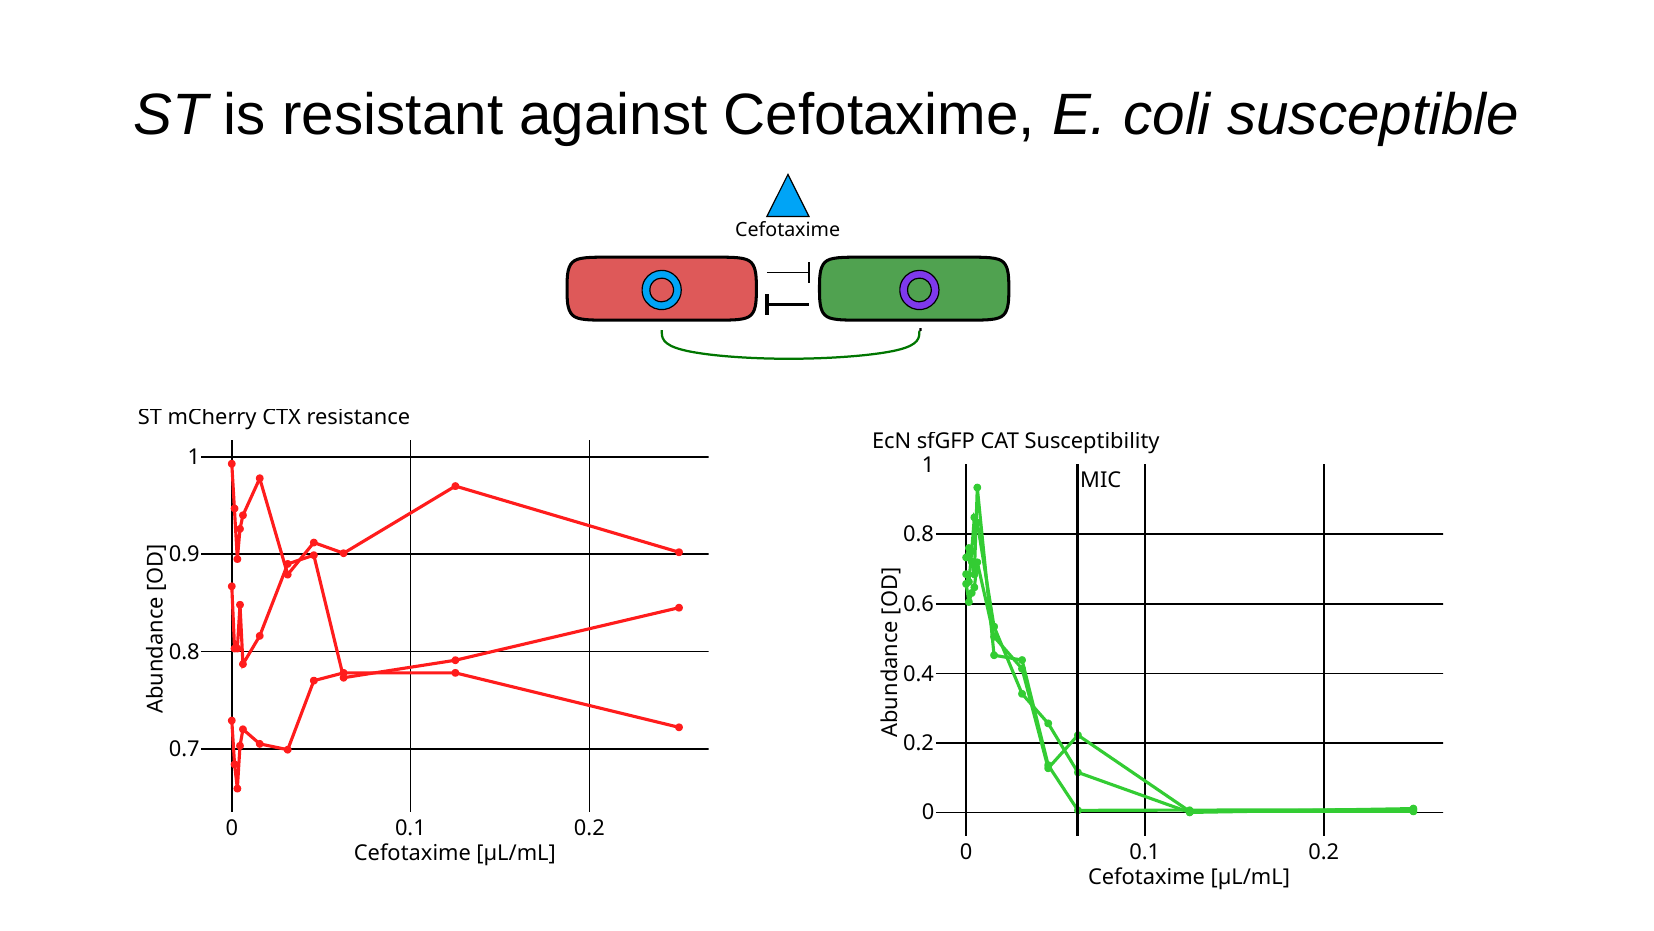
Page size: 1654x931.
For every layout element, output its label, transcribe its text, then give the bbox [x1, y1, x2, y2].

title ST is resistant against Cefotaxime, E. coli susceptible [82, 37, 1571, 193]
picture [842, 432, 1444, 914]
picture [107, 173, 1011, 890]
